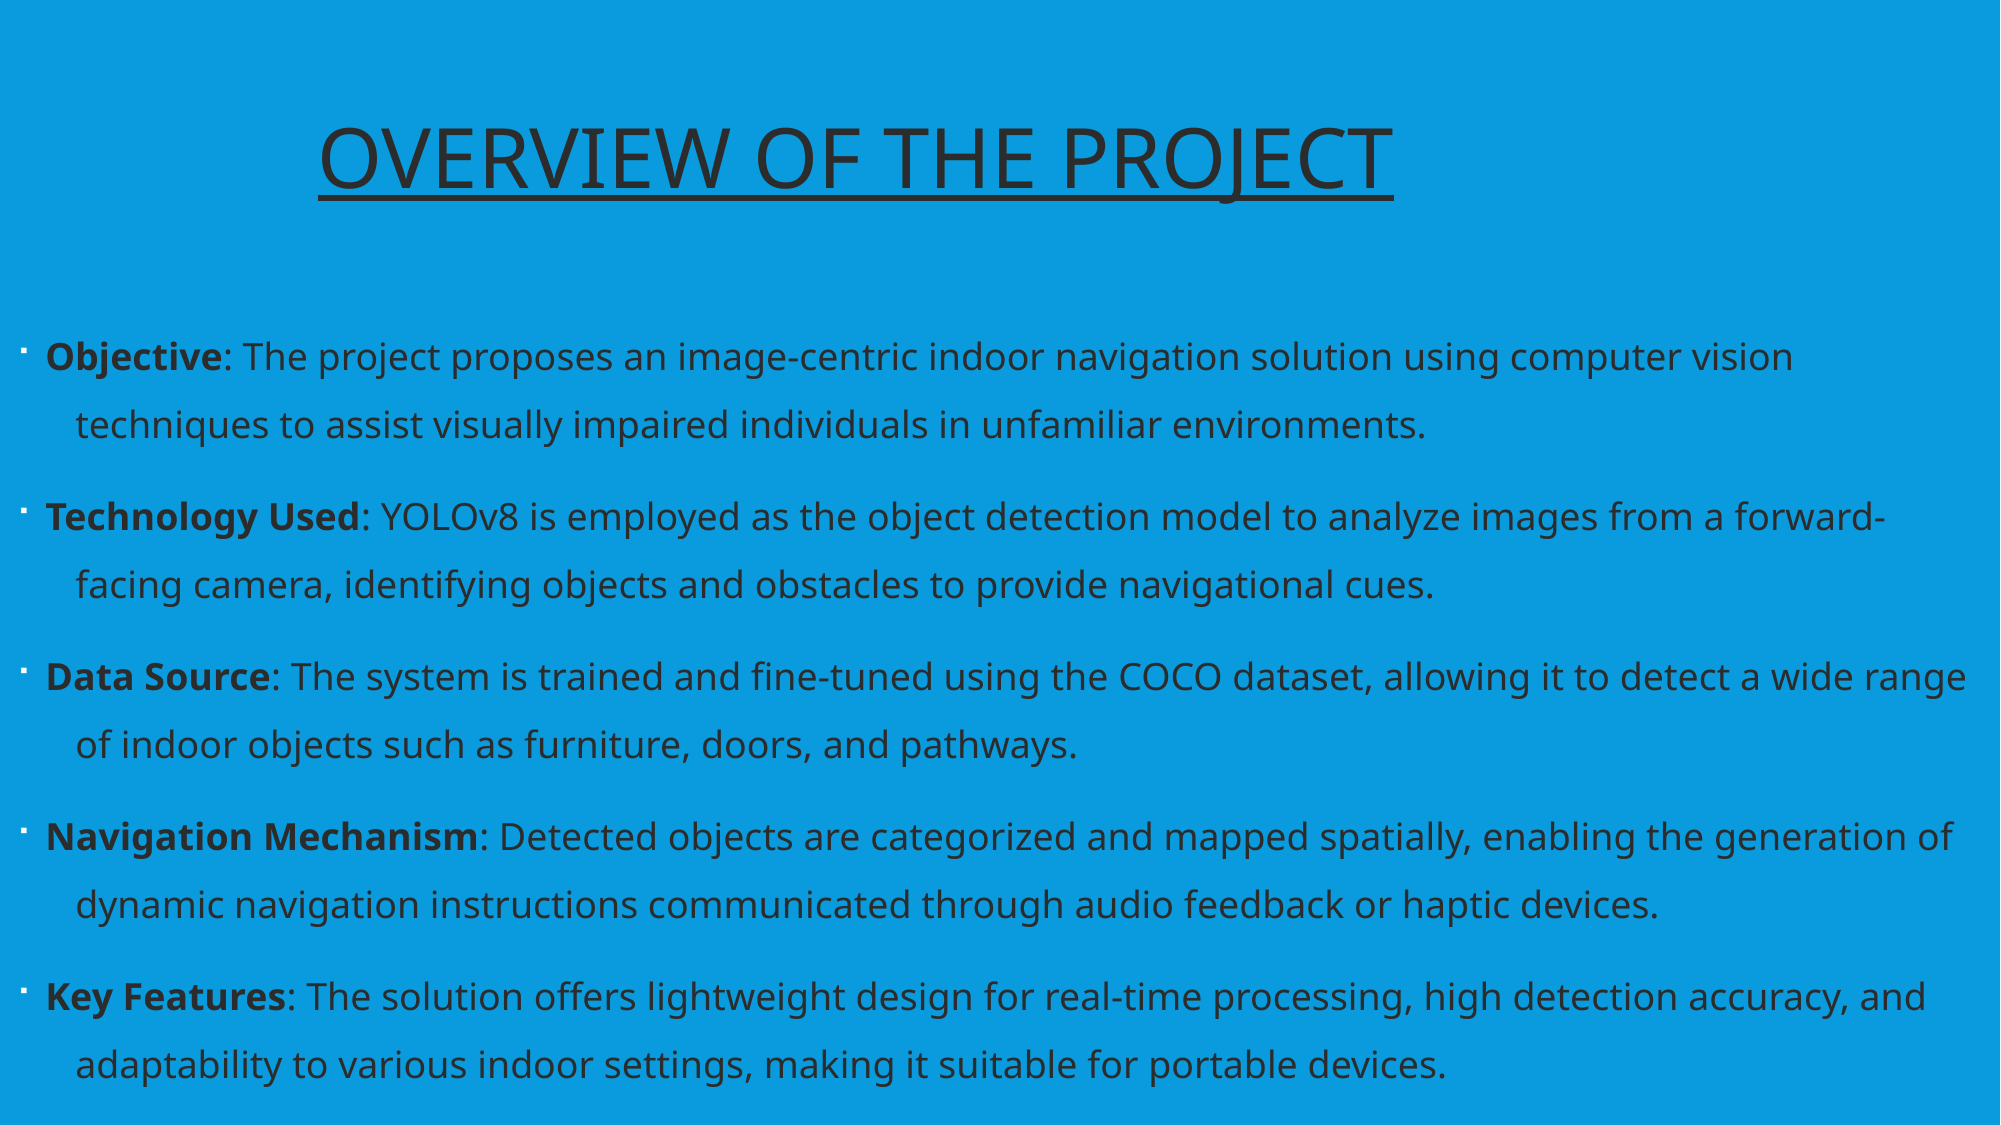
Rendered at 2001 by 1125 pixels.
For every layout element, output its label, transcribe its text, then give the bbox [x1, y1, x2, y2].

list Objective: The project proposes an image-centric indoor navigation solution using computer vision techniques to assist visually impaired individuals in unfamiliar environments. Technology Used: YOLOv8 is employed as the object detection model to analyze images from a forward-facing camera, identifying objects and obstacles to provide navigational cues. Data Source: The system is trained and fine-tuned using the COCO dataset, allowing it to detect a wide range of indoor objects such as furniture, doors, and pathways. Navigation Mechanism: Detected objects are categorized and mapped spatially, enabling the generation of dynamic navigation instructions communicated through audio feedback or haptic devices. Key Features: The solution offers lightweight design for real-time processing, high detection accuracy, and adaptability to various indoor settings, making it suitable for portable devices. [0, 303, 2000, 1100]
title Overview of the project [53, 45, 1659, 282]
